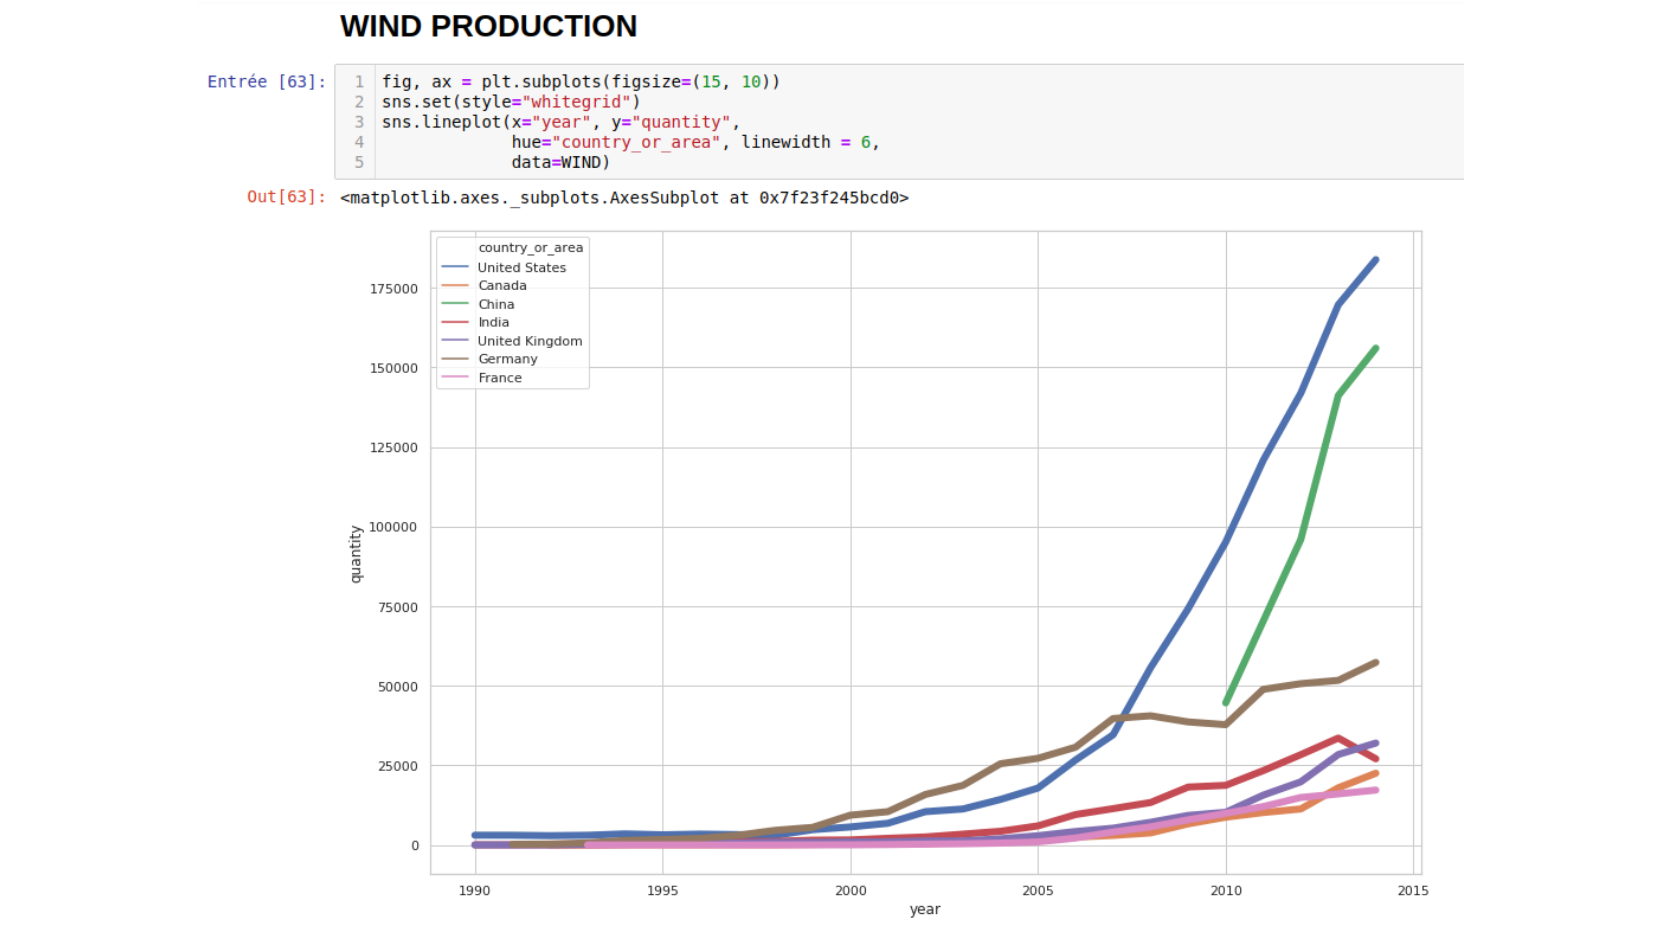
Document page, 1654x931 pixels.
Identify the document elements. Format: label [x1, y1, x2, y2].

picture [197, 1, 1464, 931]
